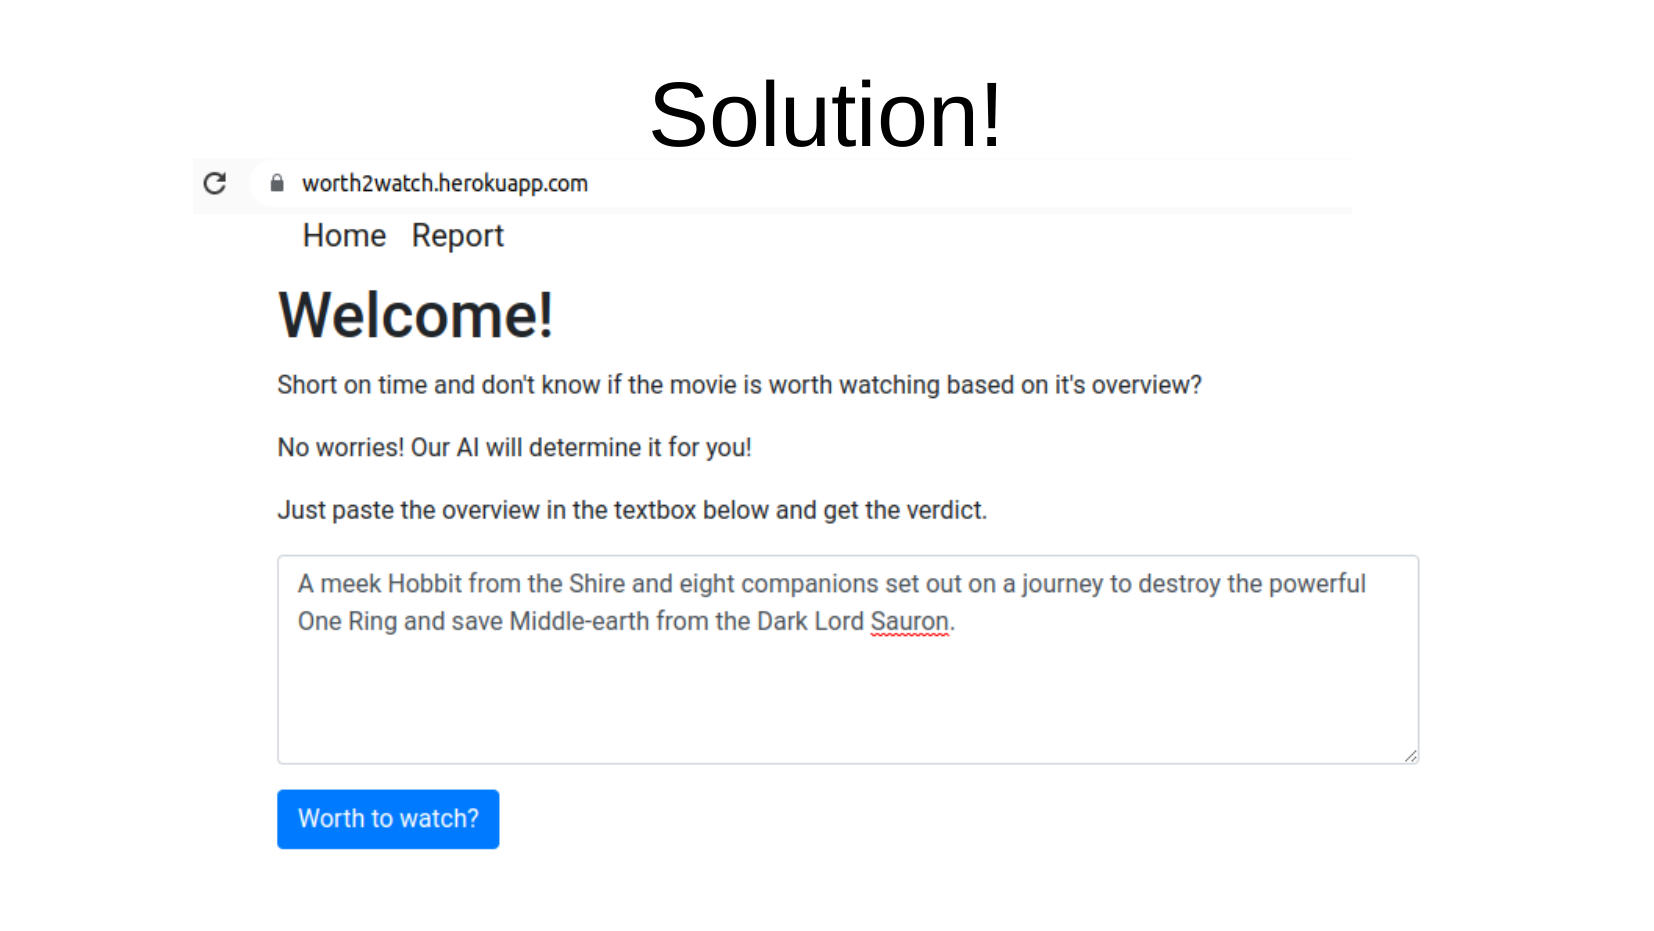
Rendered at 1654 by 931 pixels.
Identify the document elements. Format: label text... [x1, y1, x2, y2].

picture [193, 193, 1451, 876]
title Solution! [82, 37, 1571, 193]
